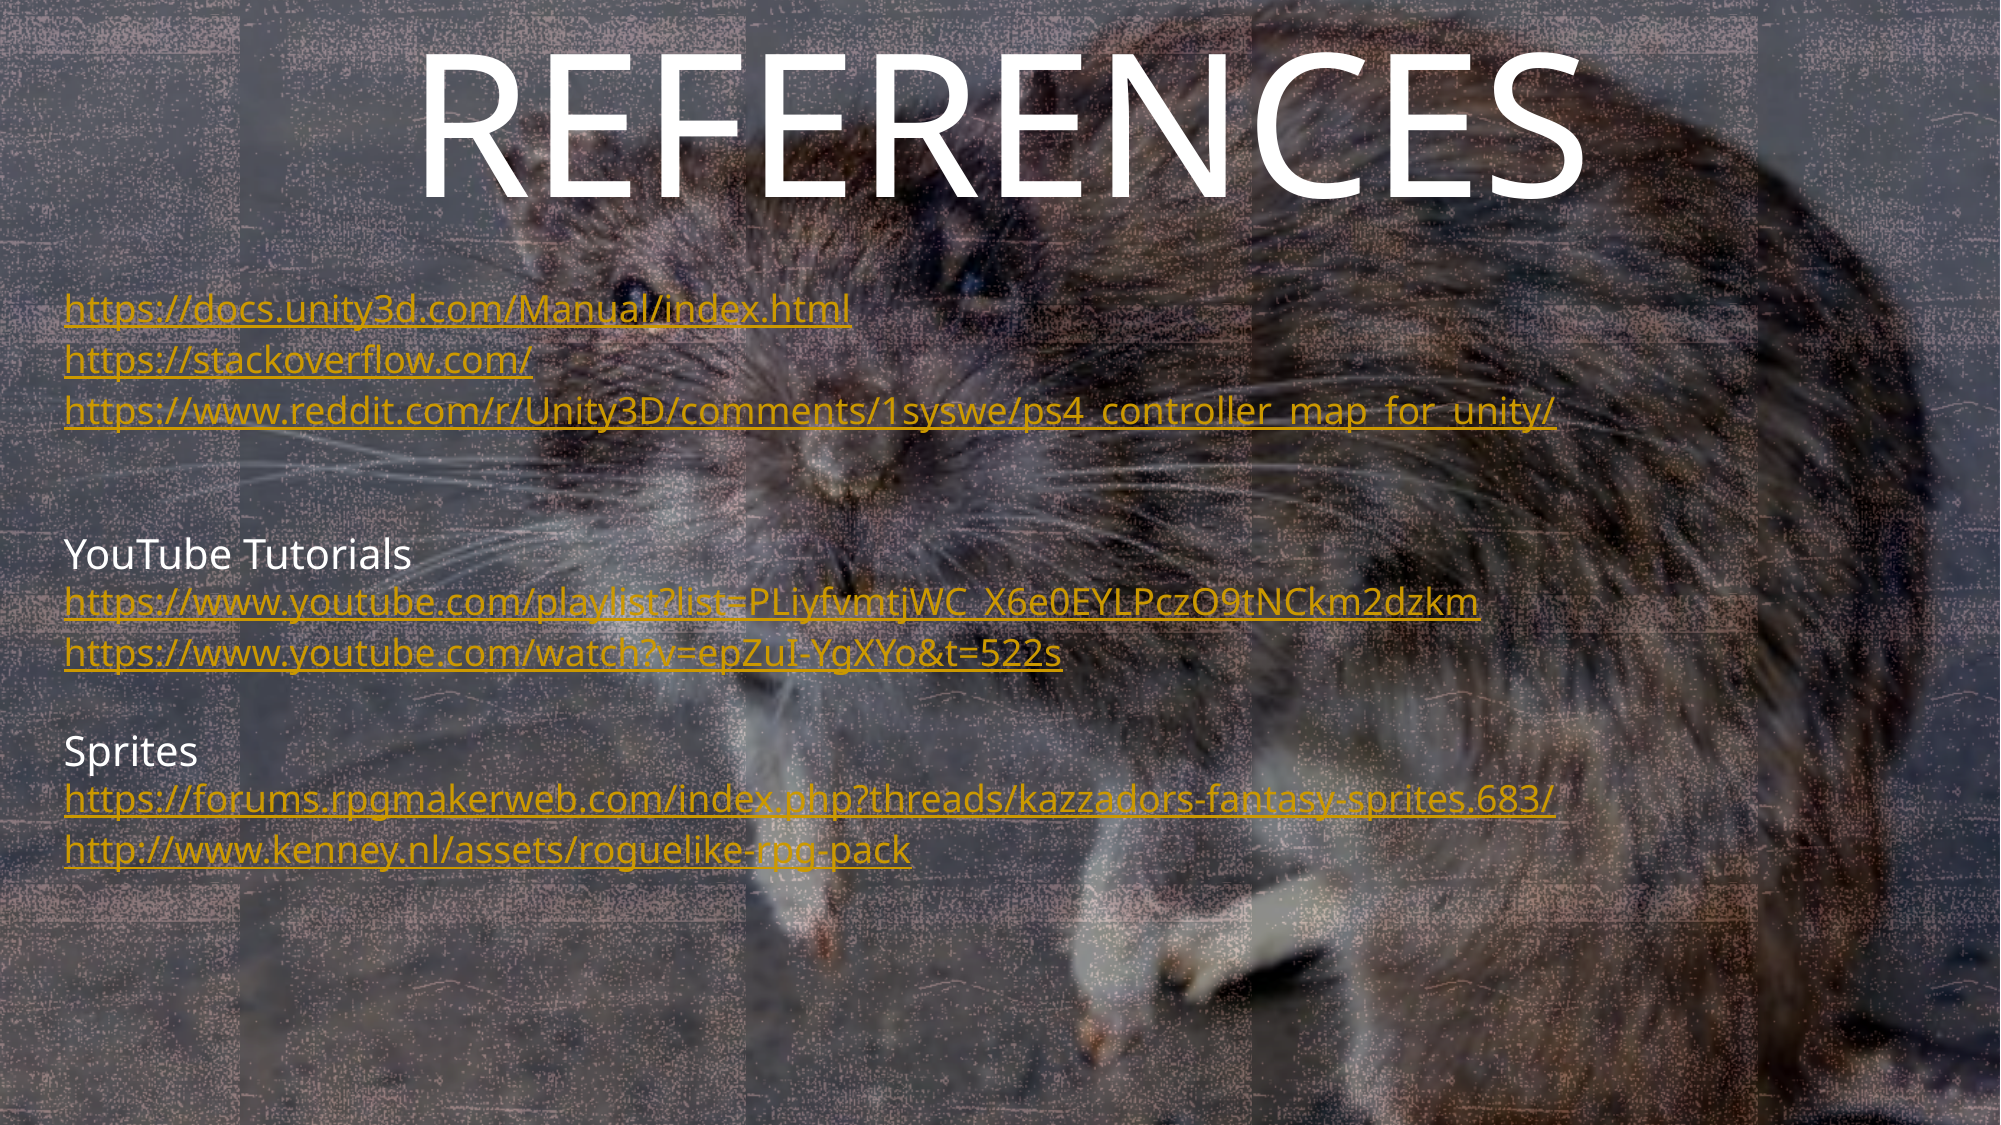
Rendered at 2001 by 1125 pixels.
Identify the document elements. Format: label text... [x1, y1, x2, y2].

text_box [0, 244, 2000, 1125]
title References [0, 0, 2000, 244]
text_box https://docs.unity3d.com/Manual/index.html https://stackoverflow.com/ https://www.reddit.com/r/Unity3D/comments/1syswe/ps4_controller_map_for_unity/ YouTube Tutorials https://www.youtube.com/playlist?list=PLiyfvmtjWC_X6e0EYLPczO9tNCkm2dzkm https://www.youtube.com/watch?v=epZuI-YgXYo&t=522s Sprites https://forums.rpgmakerweb.com/index.php?threads/kazzadors-fantasy-sprites.683/ http://www.kenney.nl/assets/roguelike-rpg-pack [48, 277, 1583, 930]
